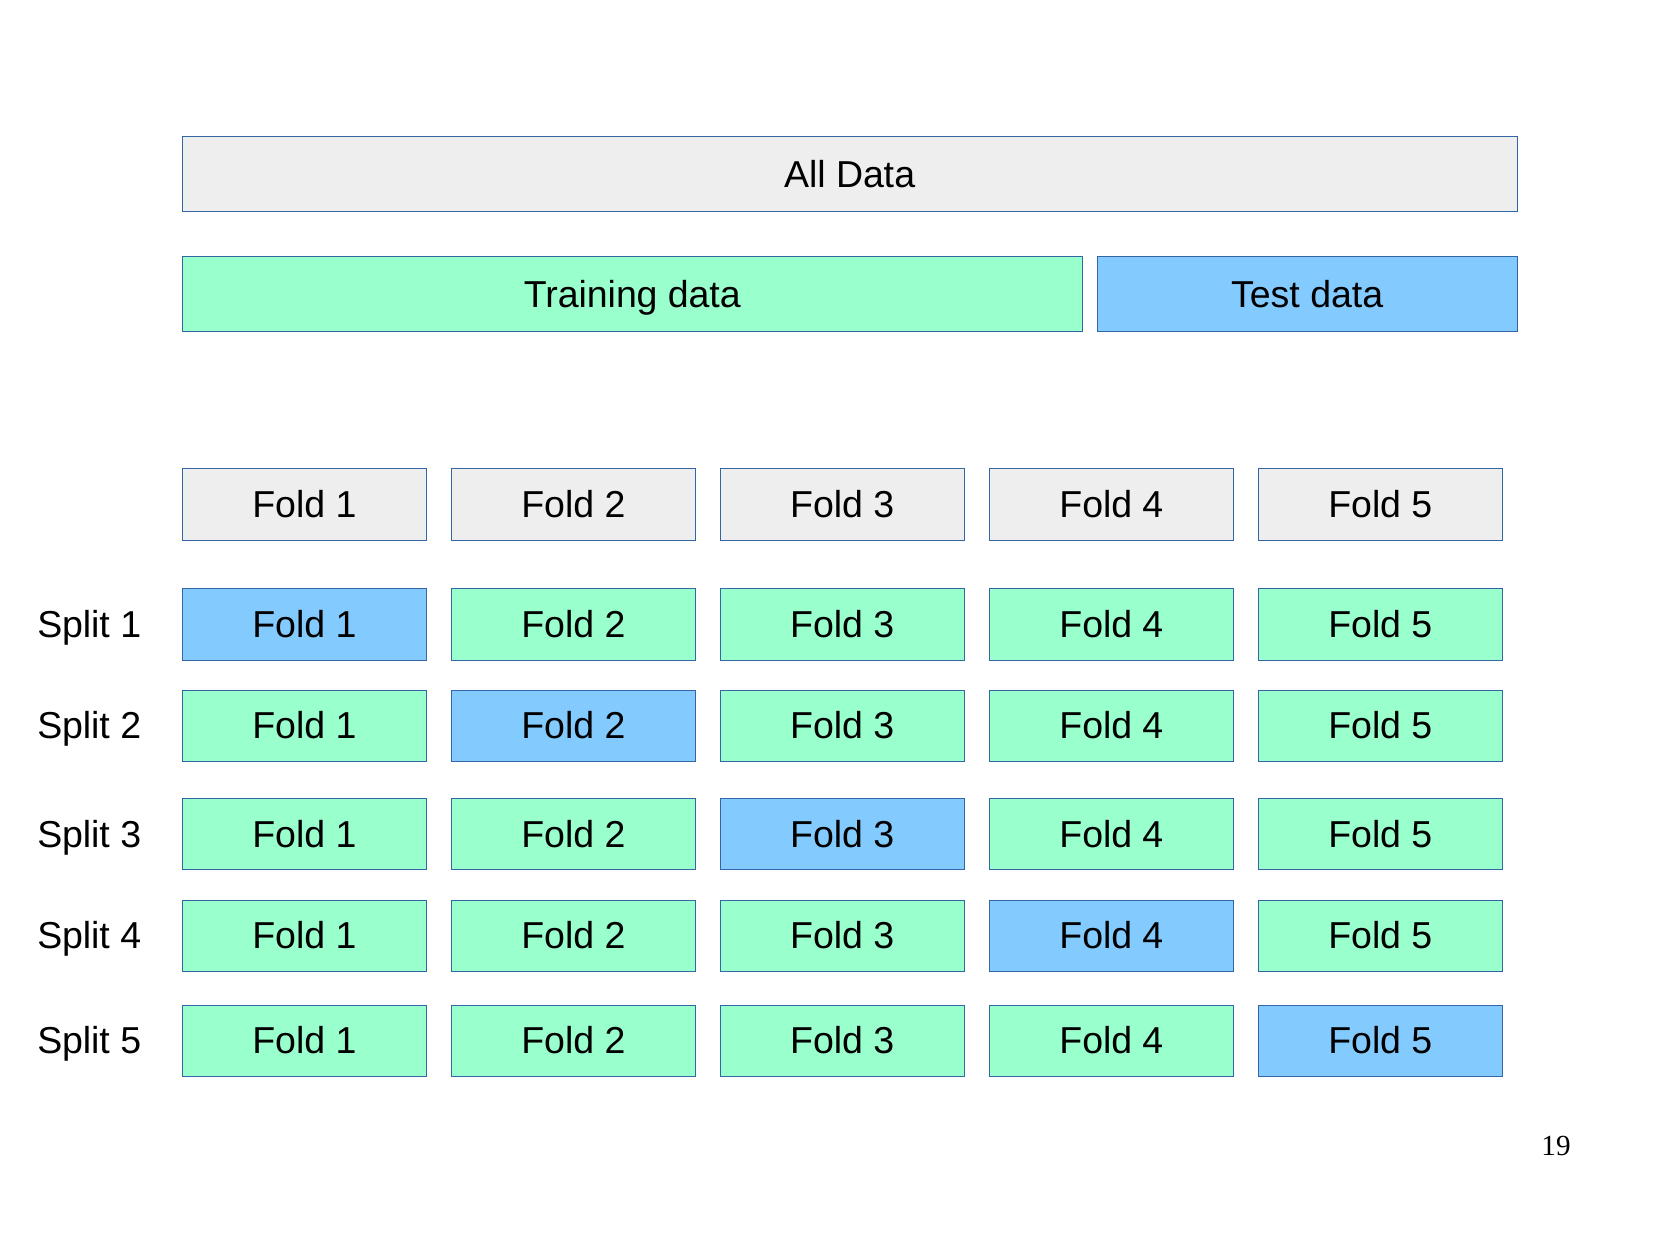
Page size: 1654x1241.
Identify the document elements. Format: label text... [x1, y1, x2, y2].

text_box Fold 4 [989, 1005, 1234, 1077]
text_box Fold 5 [1258, 900, 1503, 972]
text_box Fold 2 [451, 690, 696, 762]
text_box Fold 1 [182, 1005, 427, 1077]
text_box Fold 2 [451, 900, 696, 972]
text_box Fold 2 [451, 468, 696, 541]
text_box Fold 3 [720, 690, 965, 762]
text_box Fold 1 [182, 588, 427, 661]
text_box Training data [182, 256, 1083, 332]
text_box Fold 1 [182, 468, 427, 541]
text_box Split 4 [22, 907, 160, 965]
text_box Fold 5 [1258, 798, 1503, 870]
text_box Fold 3 [720, 588, 965, 661]
text_box Test data [1097, 256, 1518, 332]
text_box Fold 2 [451, 1005, 696, 1077]
text_box Fold 4 [989, 798, 1234, 870]
text_box Fold 1 [182, 900, 427, 972]
text_box Fold 2 [451, 588, 696, 661]
text_box Fold 2 [451, 798, 696, 870]
text_box Fold 3 [720, 468, 965, 541]
text_box Split 3 [22, 805, 160, 863]
text_box Split 2 [22, 697, 160, 755]
text_box Fold 4 [989, 588, 1234, 661]
text_box Fold 5 [1258, 690, 1503, 762]
text_box Fold 1 [182, 690, 427, 762]
text_box Fold 3 [720, 900, 965, 972]
text_box Fold 4 [989, 690, 1234, 762]
text_box Fold 1 [182, 798, 427, 870]
text_box [1485, 600, 1636, 671]
text_box Fold 5 [1258, 588, 1503, 661]
text_box All Data [182, 136, 1518, 212]
text_box Split 5 [22, 1012, 160, 1070]
text_box Fold 3 [720, 1005, 965, 1077]
text_box Fold 5 [1258, 1005, 1503, 1077]
text_box Fold 4 [989, 900, 1234, 972]
text_box Split 1 [22, 595, 160, 653]
text_box Fold 4 [989, 468, 1234, 541]
text_box Fold 3 [720, 798, 965, 870]
text_box Fold 5 [1258, 468, 1503, 541]
